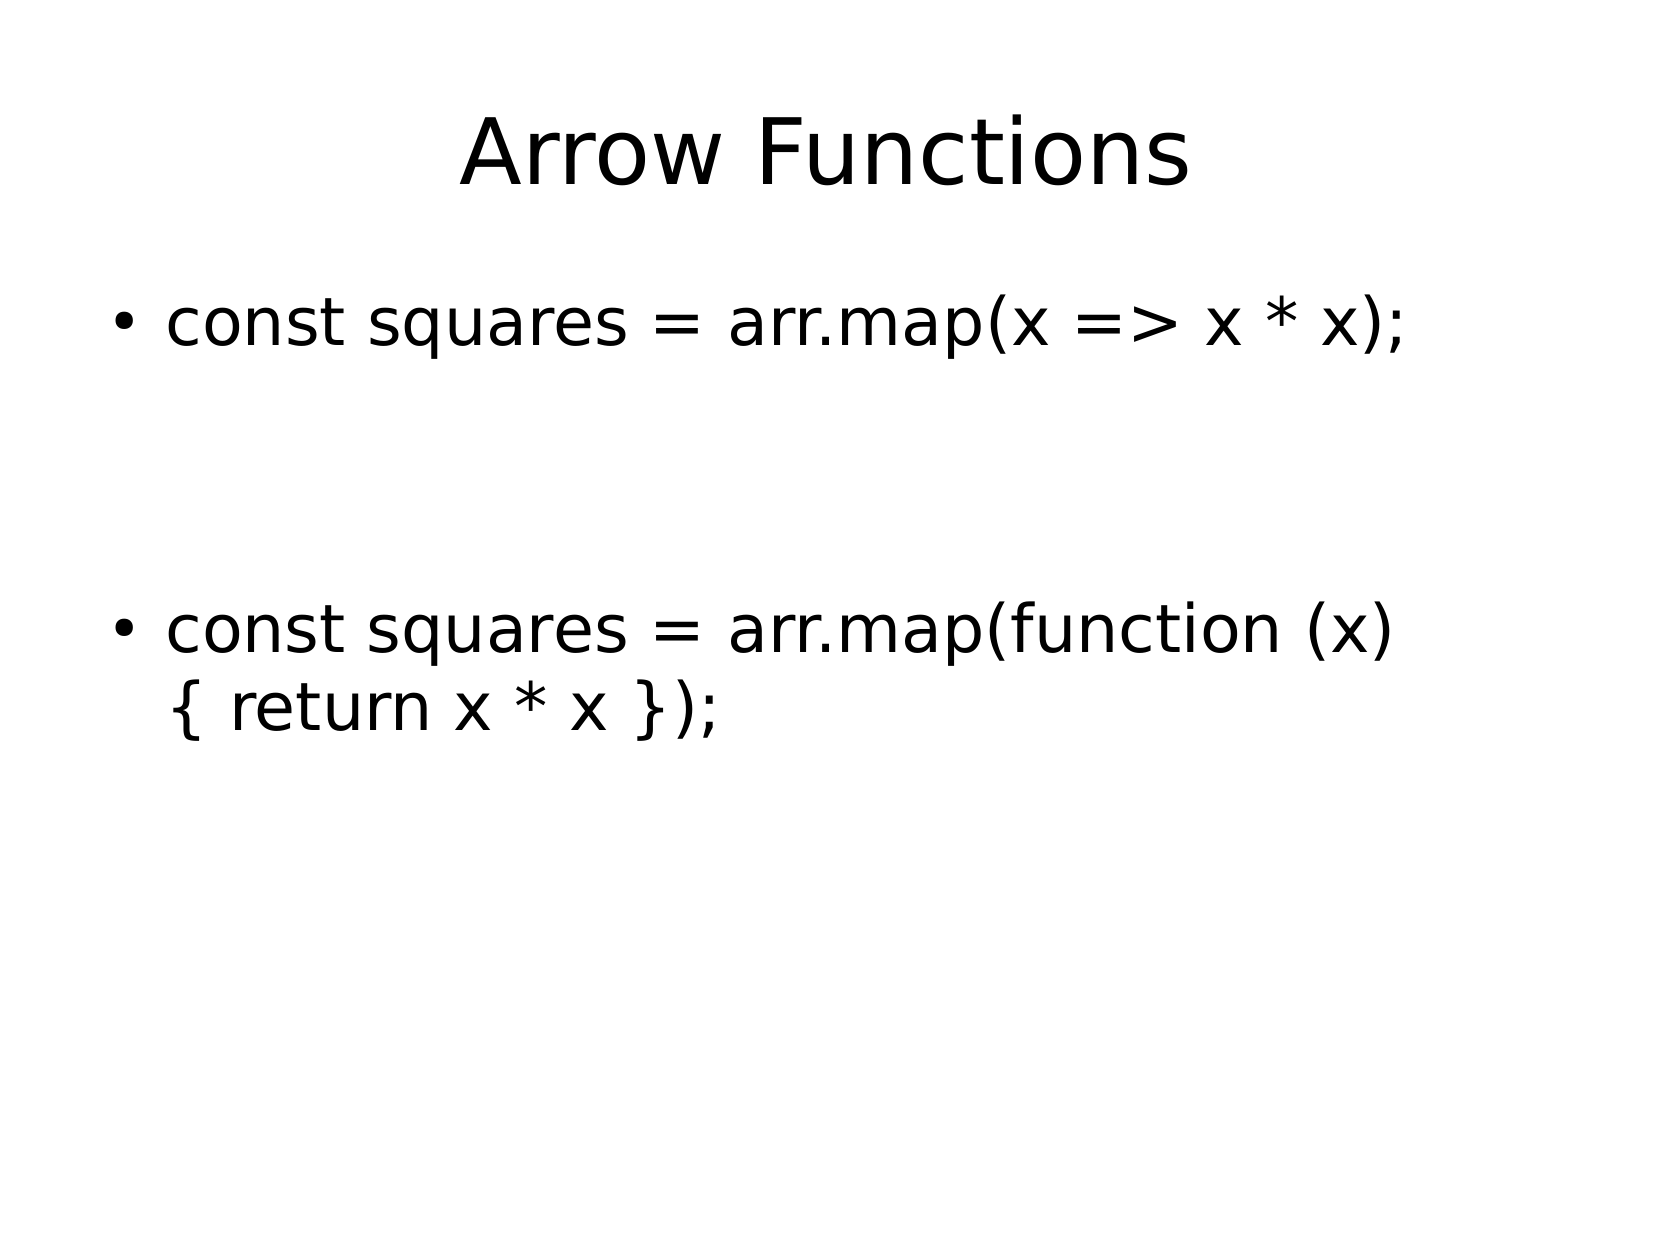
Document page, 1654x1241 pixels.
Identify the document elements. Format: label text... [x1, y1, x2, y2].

title Arrow Functions [82, 49, 1571, 257]
list const squares = arr.map(x => x * x); [94, 283, 1583, 590]
list const squares = arr.map(function (x) { return x * x }); [94, 590, 1583, 1241]
